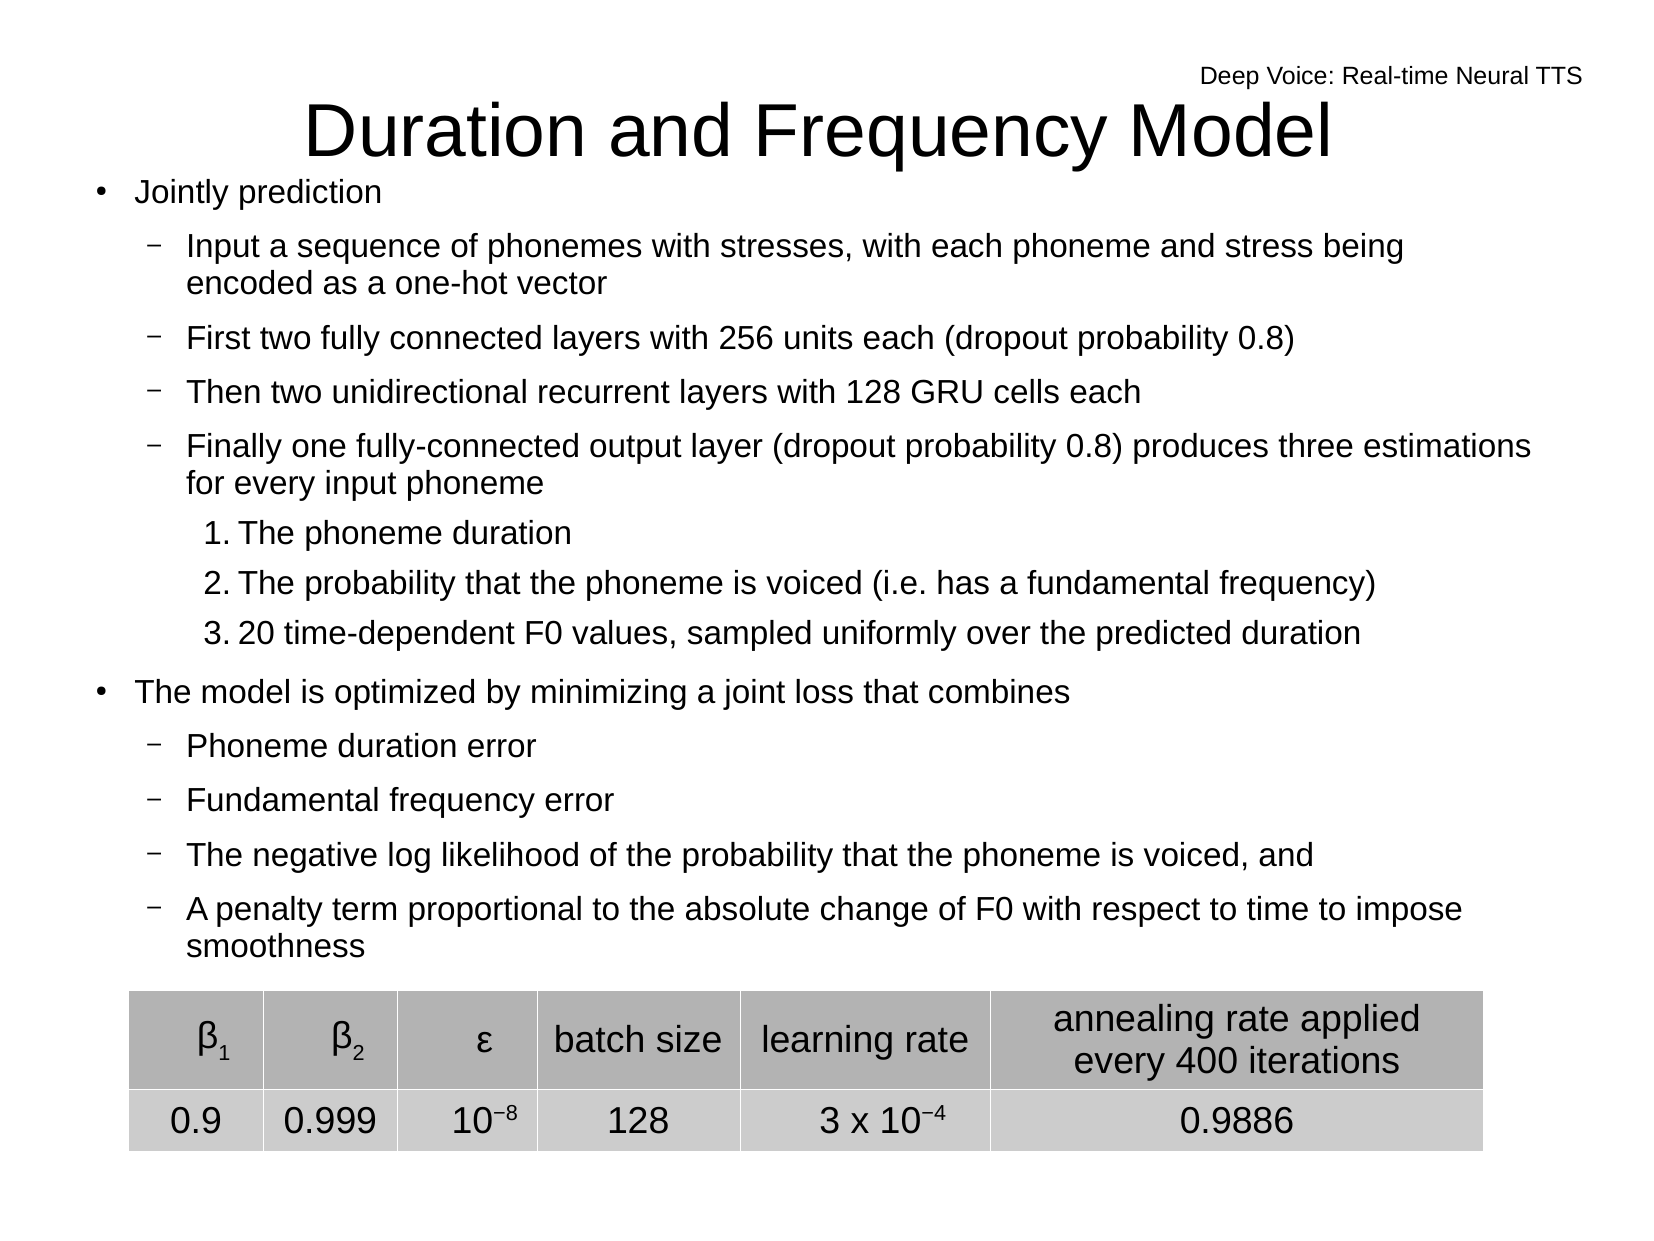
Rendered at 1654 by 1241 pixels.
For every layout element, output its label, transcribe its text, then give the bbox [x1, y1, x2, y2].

table_cell 0.999 [264, 1090, 397, 1151]
table_cell 0.9886 [991, 1090, 1483, 1151]
table_header learning rate [741, 991, 990, 1089]
table_header ε [398, 991, 537, 1089]
table_cell 10−8 [398, 1090, 537, 1151]
table_cell 3 x 10−4 [741, 1090, 990, 1151]
table_cell 0.9 [129, 1090, 263, 1151]
table_header annealing rate applied every 400 iterations [991, 991, 1483, 1089]
table_cell 128 [538, 1090, 740, 1151]
title Duration and Frequency Model [75, 66, 1564, 196]
table_header β2 [264, 991, 397, 1089]
list Jointly prediction Input a sequence of phonemes with stresses, with each phoneme and stress being encoded as a one-hot vector First two fully connected layers with 256 units each (dropout probability 0.8) Then two unidirectional recurrent layers with 128 GRU cells each Finally one fully-connected output layer (dropout probability 0.8) produces three estimations for every input phoneme The phoneme duration The probability that the phoneme is voiced (i.e. has a fundamental frequency) 20 time-dependent F0 values, sampled uniformly over the predicted duration The model is optimized by minimizing a joint loss that combines Phoneme duration error Fundamental frequency error The negative log likelihood of the probability that the phoneme is voiced, and A penalty term proportional to the absolute change of F0 with respect to time to impose smoothness [82, 173, 1539, 976]
table_header batch size [538, 991, 740, 1089]
table_header β1 [129, 991, 263, 1089]
text_box Deep Voice: Real-time Neural TTS [1185, 61, 1599, 91]
